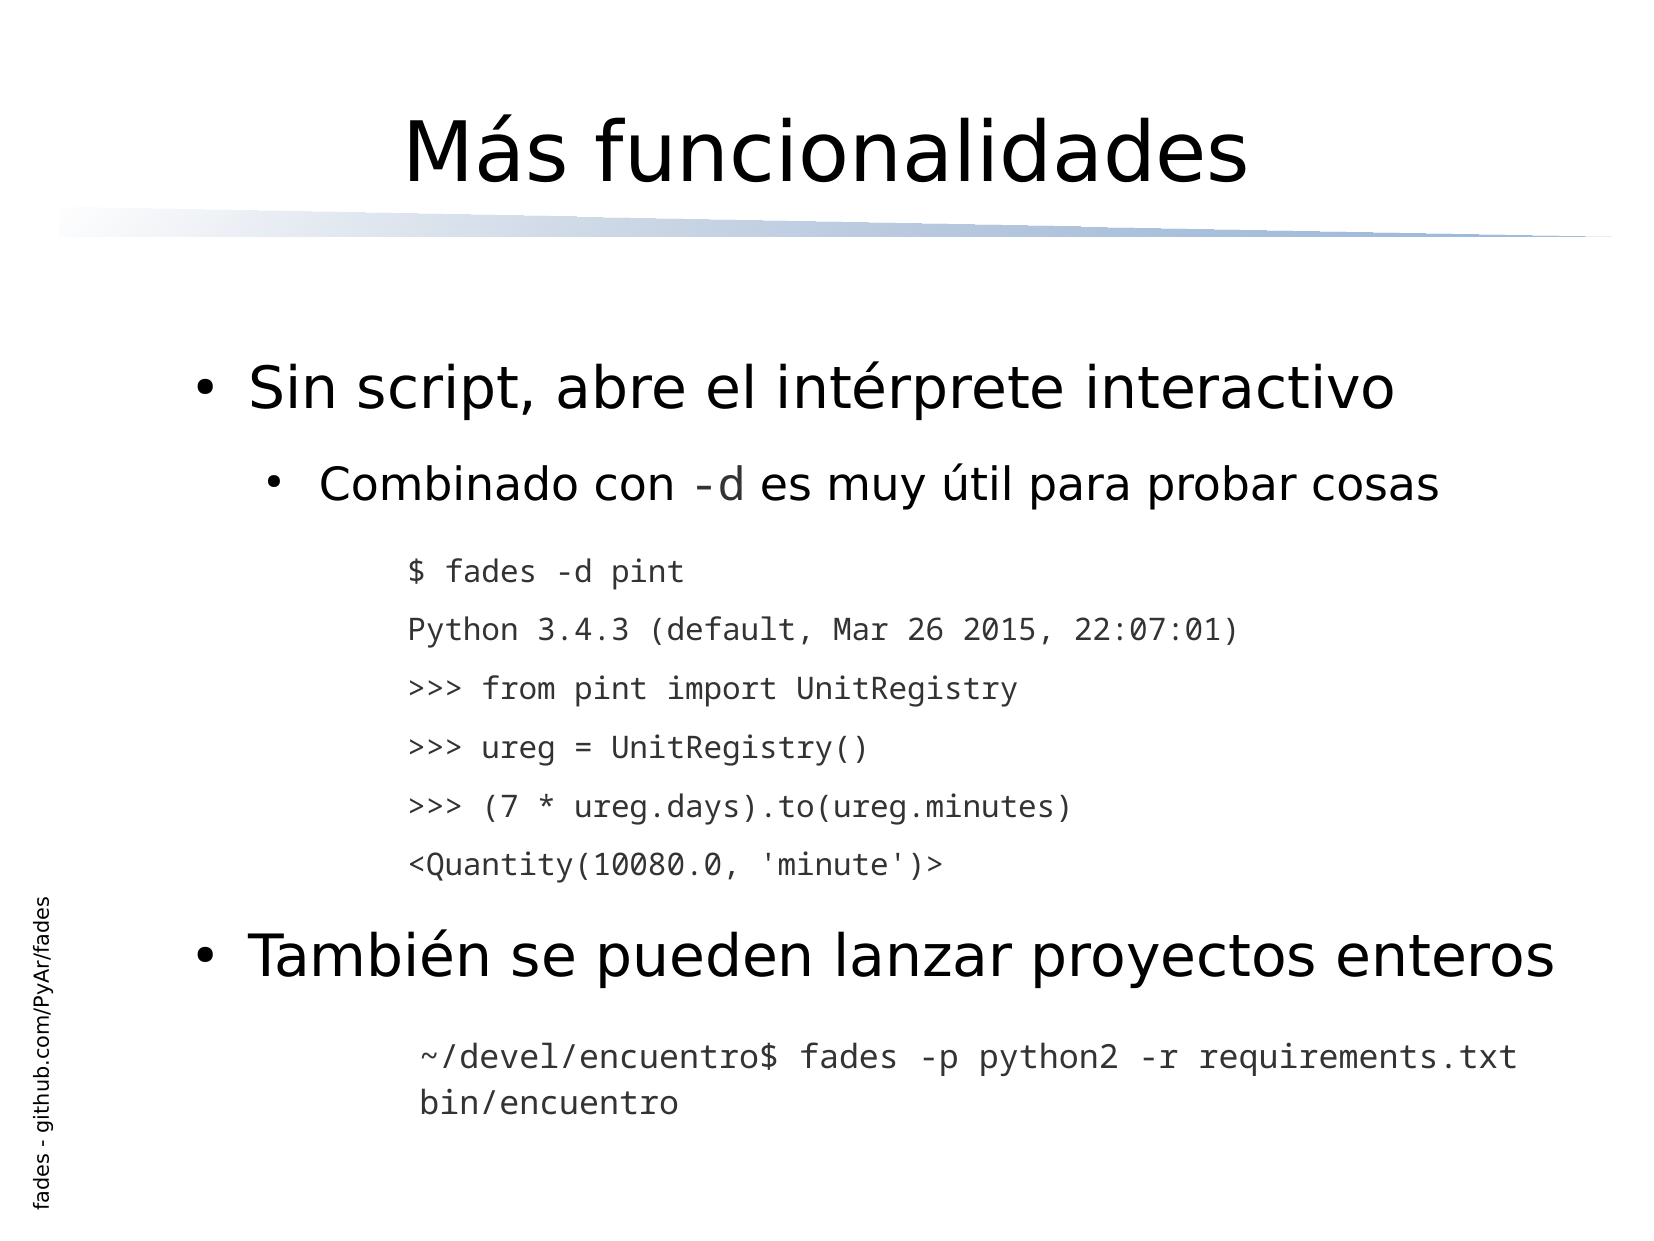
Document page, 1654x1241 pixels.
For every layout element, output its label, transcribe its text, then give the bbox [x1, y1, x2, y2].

list $ fades -d pint Python 3.4.3 (default, Mar 26 2015, 22:07:01) >>> from pint import UnitRegistry >>> ureg = UnitRegistry() >>> (7 * ureg.days).to(ureg.minutes) <Quantity(10080.0, 'minute')> [407, 413, 1595, 886]
list Sin script, abre el intérprete interactivo Combinado con -d es muy útil para probar cosas También se pueden lanzar proyectos enteros [177, 354, 1571, 1109]
list ~/devel/encuentro$ fades -p python2 -r requirements.txt bin/encuentro [348, 1033, 1654, 1211]
title Más funcionalidades [82, 49, 1571, 257]
